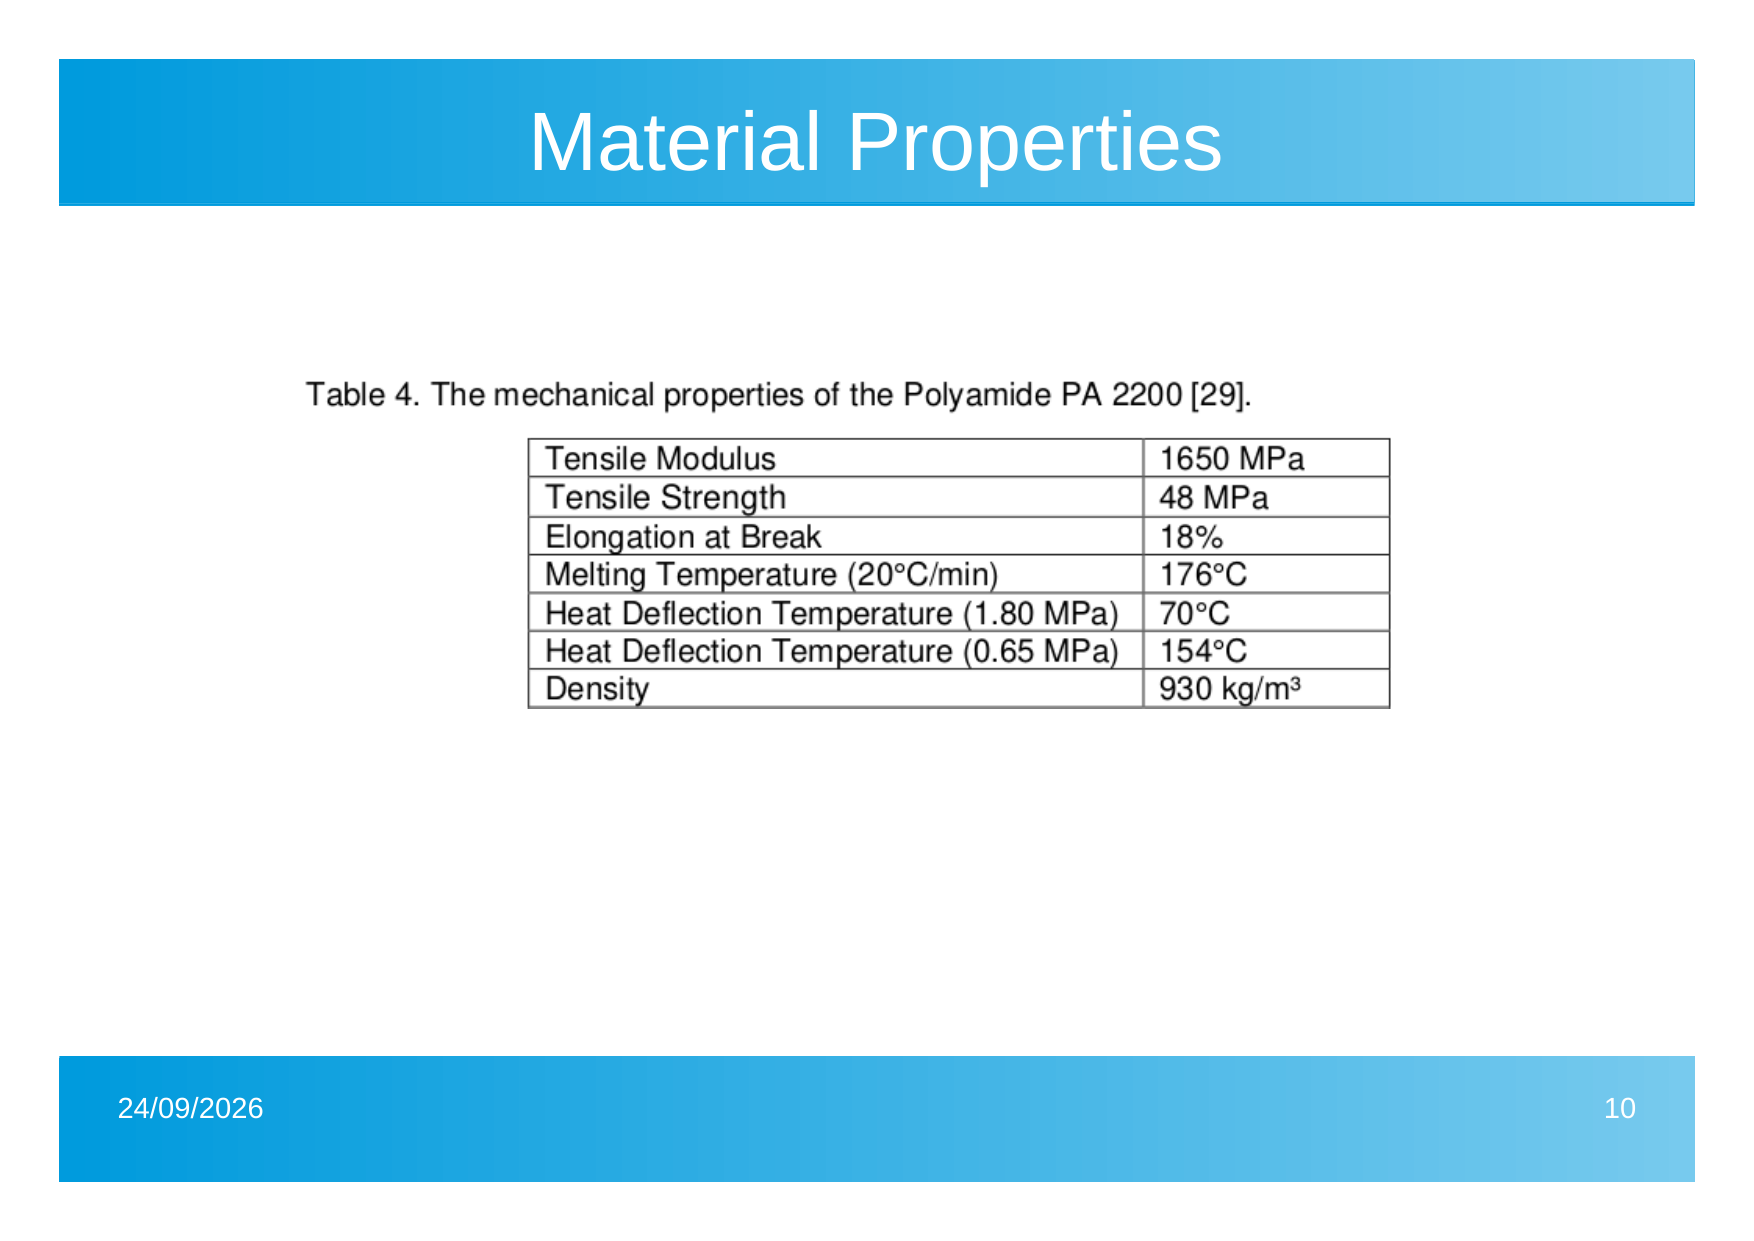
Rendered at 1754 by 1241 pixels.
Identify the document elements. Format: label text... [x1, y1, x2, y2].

title Material Properties [117, 94, 1637, 190]
picture [295, 368, 1433, 709]
